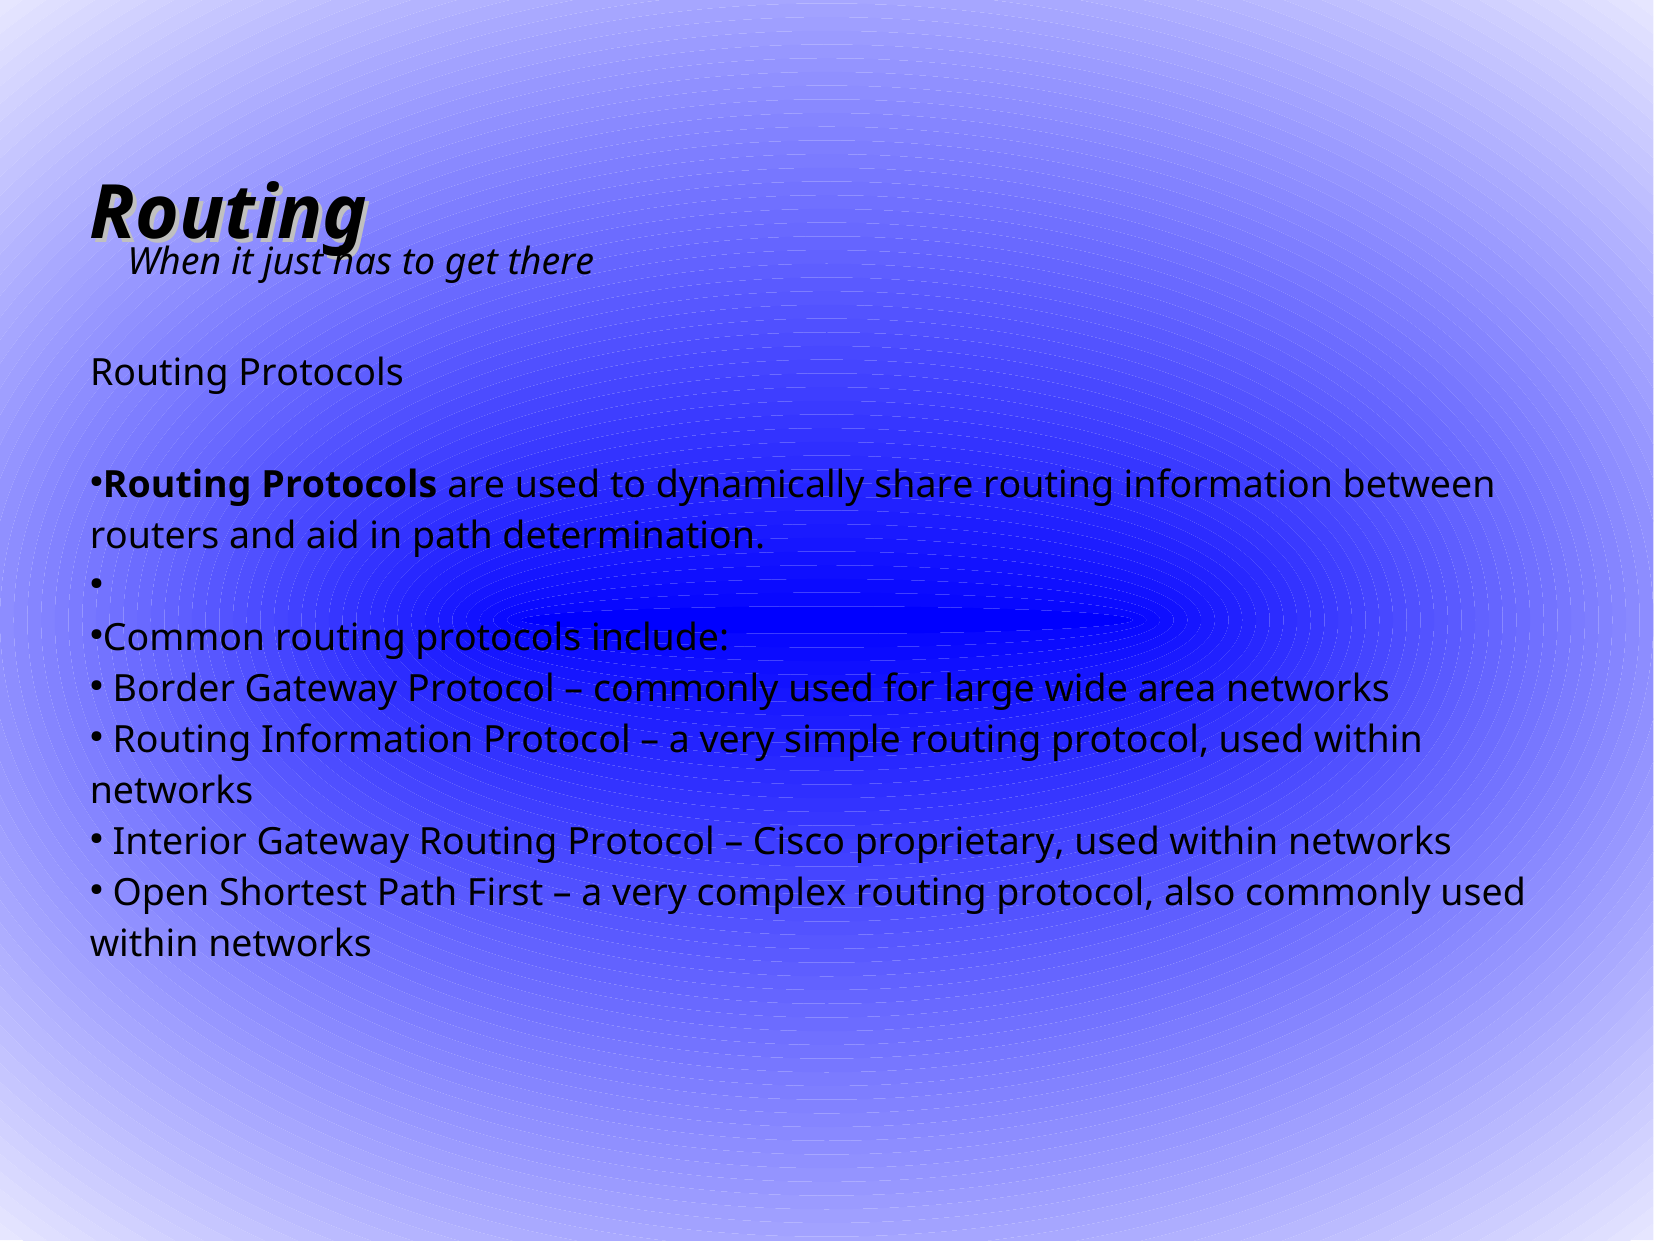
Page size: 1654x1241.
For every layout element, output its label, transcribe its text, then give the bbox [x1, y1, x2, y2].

text_box Routing Protocols are used to dynamically share routing information between routers and aid in path determination. Common routing protocols include: Border Gateway Protocol – commonly used for large wide area networks Routing Information Protocol – a very simple routing protocol, used within networks Interior Gateway Routing Protocol – Cisco proprietary, used within networks Open Shortest Path First – a very complex routing protocol, also commonly used within networks [75, 450, 1576, 1006]
text_box When it just has to get there [112, 227, 788, 301]
text_box Routing Protocols [75, 338, 751, 413]
text_box Routing [75, 150, 788, 263]
